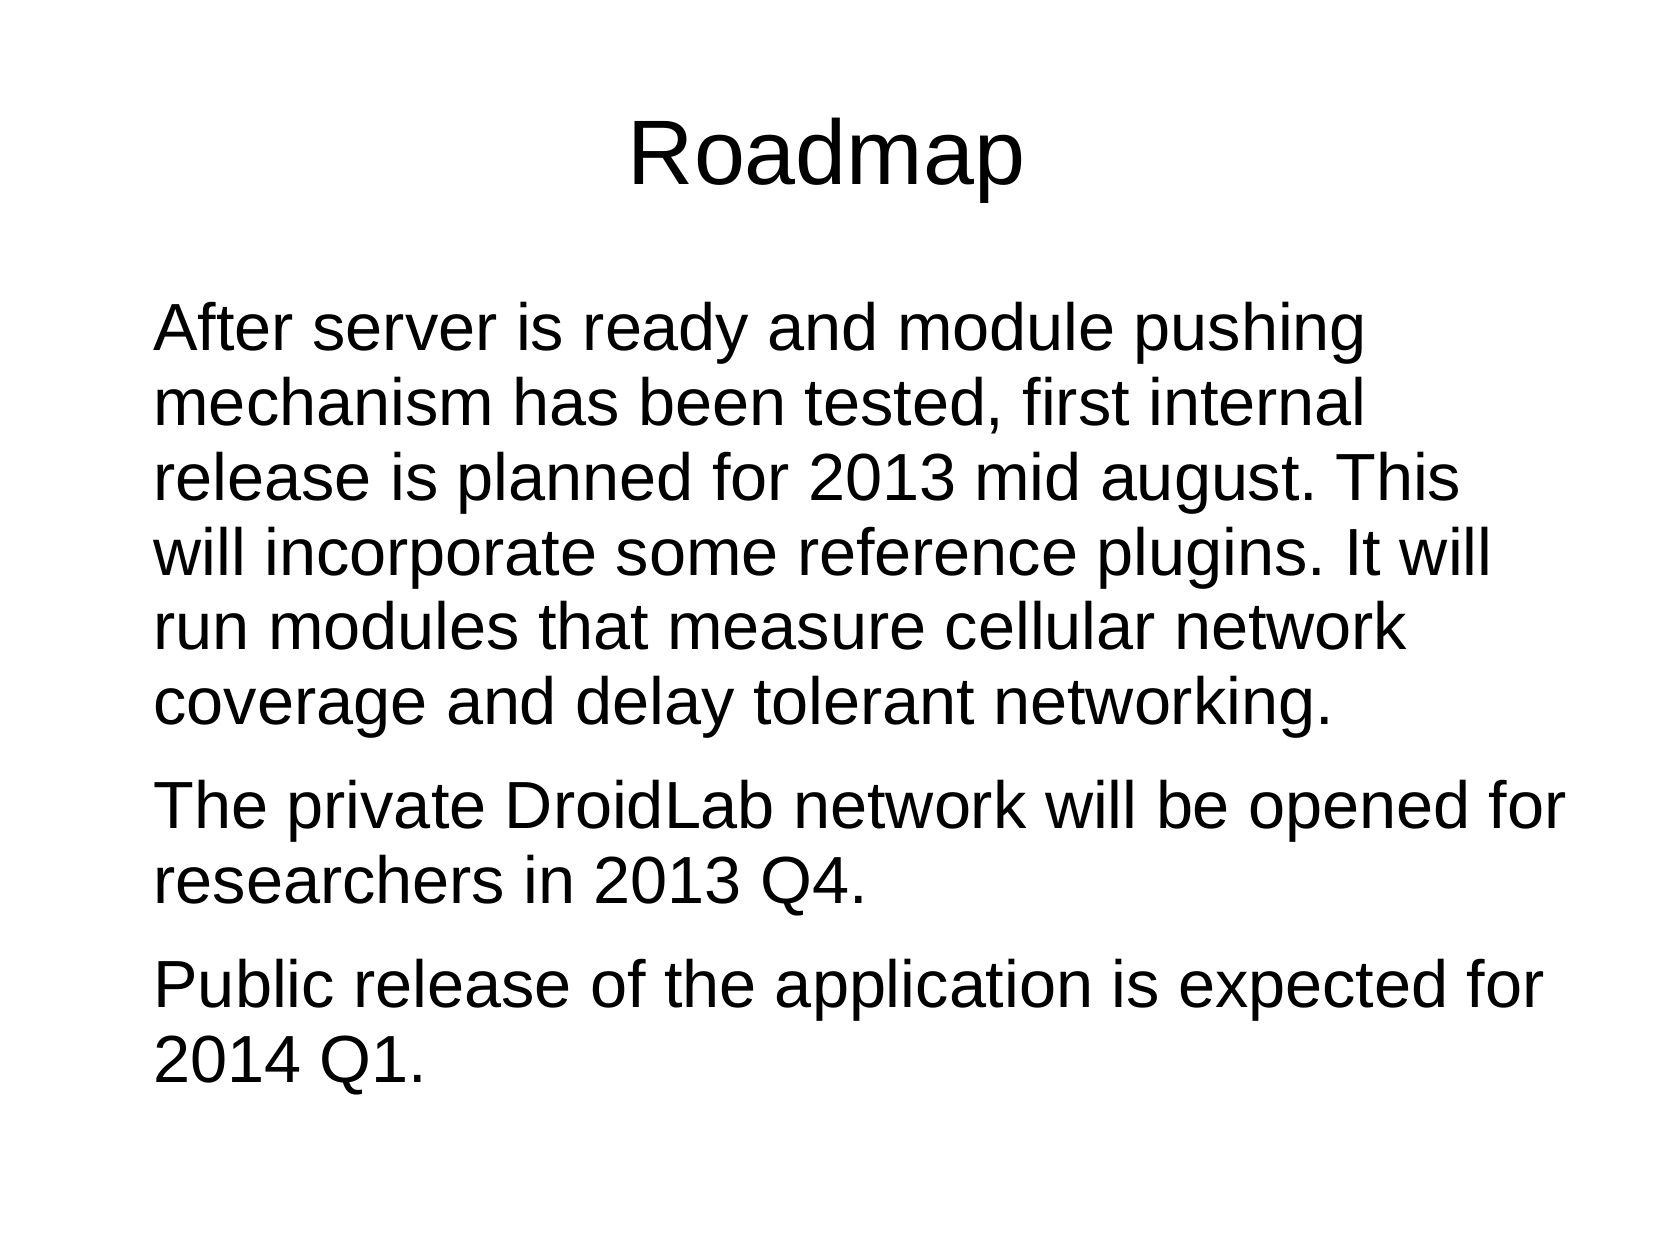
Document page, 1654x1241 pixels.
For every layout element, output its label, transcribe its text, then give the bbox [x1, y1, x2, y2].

list After server is ready and module pushing mechanism has been tested, first internal release is planned for 2013 mid august. This will incorporate some reference plugins. It will run modules that measure cellular network coverage and delay tolerant networking. The private DroidLab network will be opened for researchers in 2013 Q4. Public release of the application is expected for 2014 Q1. [82, 290, 1571, 1109]
title Roadmap [82, 49, 1571, 257]
